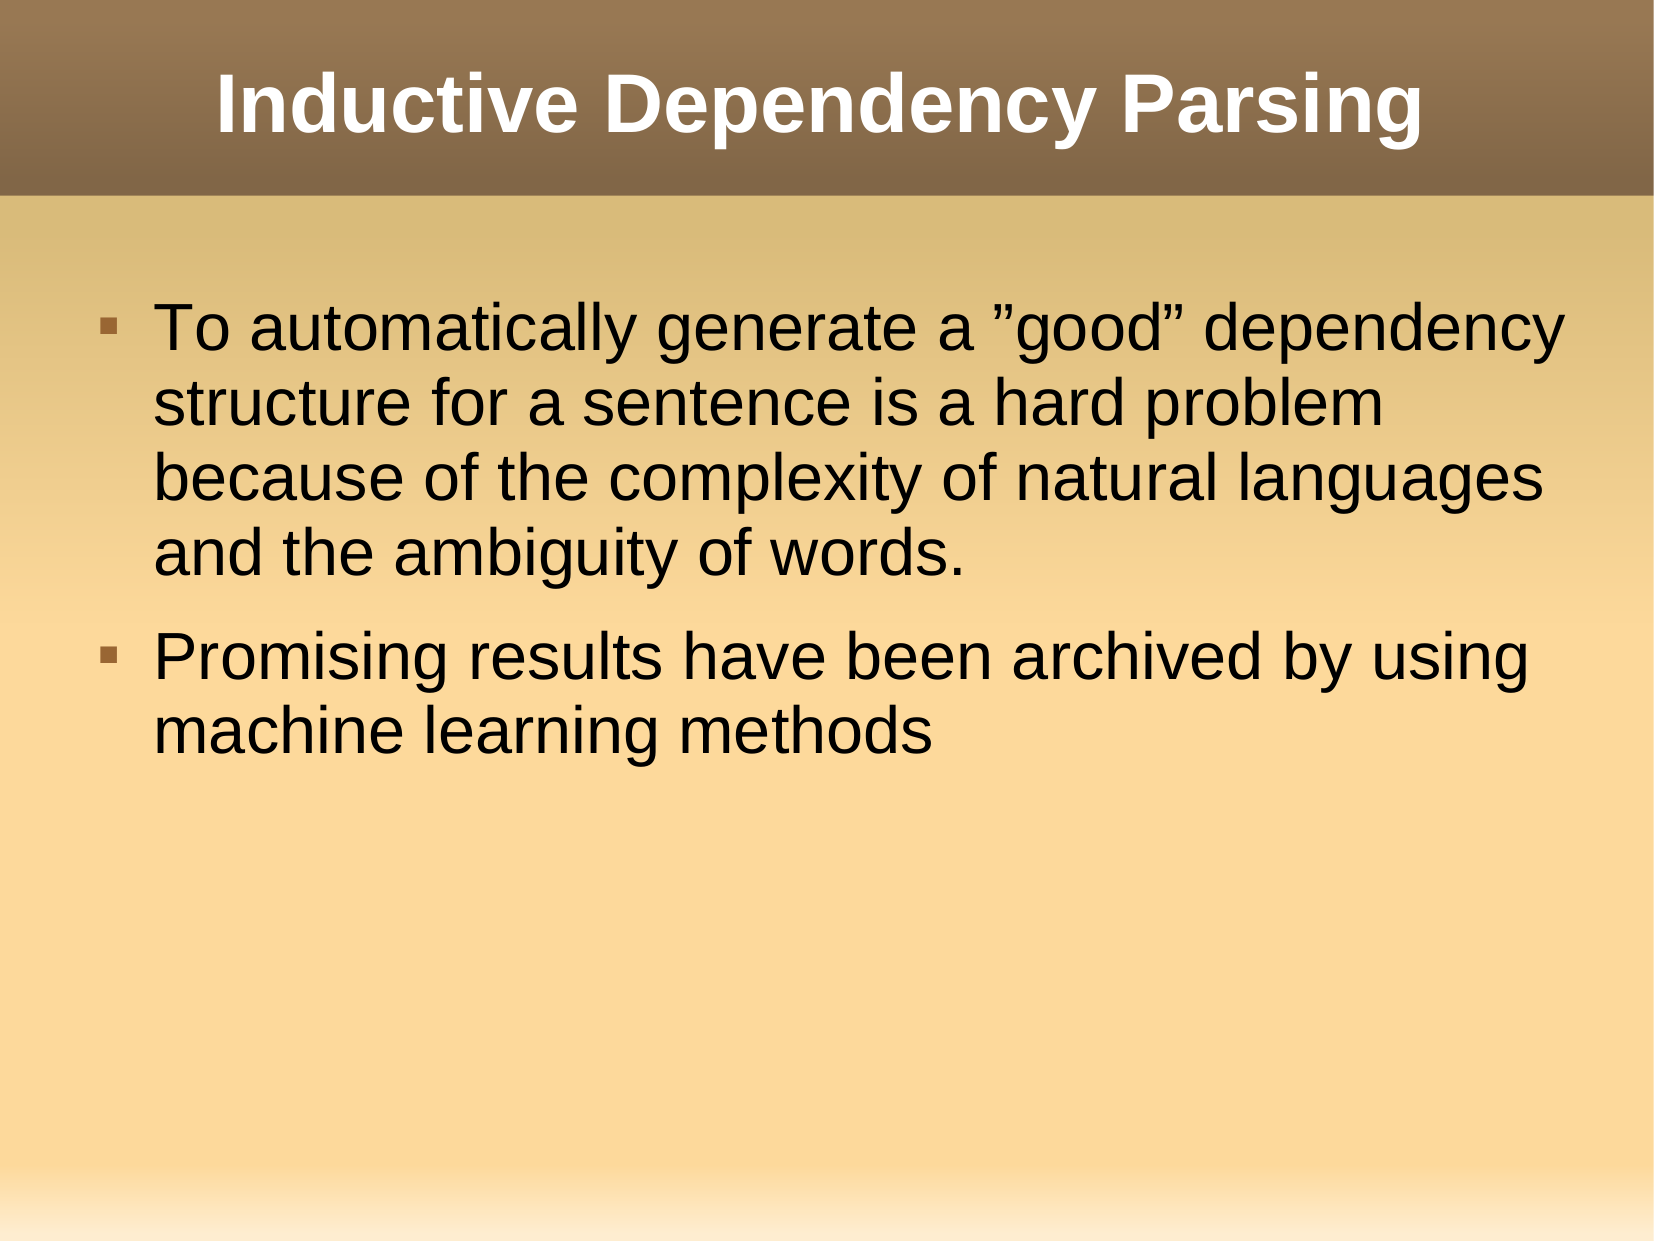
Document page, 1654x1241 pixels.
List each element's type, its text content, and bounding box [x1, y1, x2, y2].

picture [0, 0, 1654, 1241]
title Inductive Dependency Parsing [76, 7, 1565, 200]
list To automatically generate a ”good” dependency structure for a sentence is a hard problem because of the complexity of natural languages and the ambiguity of words. Promising results have been archived by using machine learning methods [82, 290, 1571, 1094]
